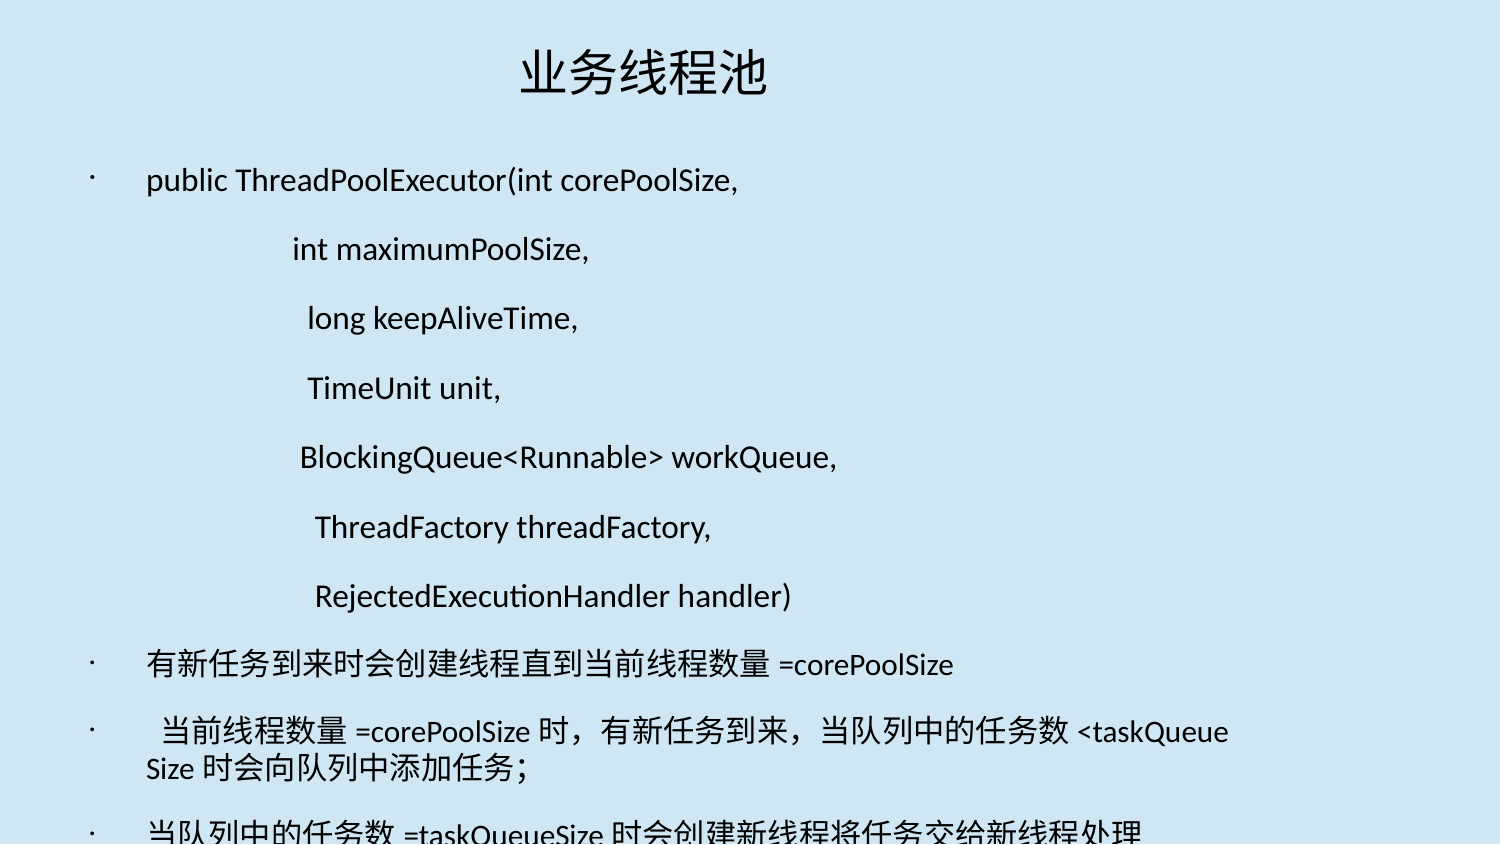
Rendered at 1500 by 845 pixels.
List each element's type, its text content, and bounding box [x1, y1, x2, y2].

list public ThreadPoolExecutor(int corePoolSize, int maximumPoolSize, long keepAliveTime, TimeUnit unit, BlockingQueue<Runnable> workQueue, ThreadFactory threadFactory, RejectedExecutionHandler handler) 有新任务到来时会创建线程直到当前线程数量=corePoolSize 当前线程数量=corePoolSize时，有新任务到来，当队列中的任务数<taskQueueSize时会向队列中添加任务； 当队列中的任务数=taskQueueSize时会创建新线程将任务交给新线程处理 当新创建的线程闲置时间超过keepAliveTime后会销毁 当前线程总数=maximumPoolSize并且队列中的任务数=taskQueueSize后，新的任务无法被线程池处理，将移交给taskRefuseHandler [75, 150, 1258, 765]
title 业务线程池 [135, 33, 1152, 103]
